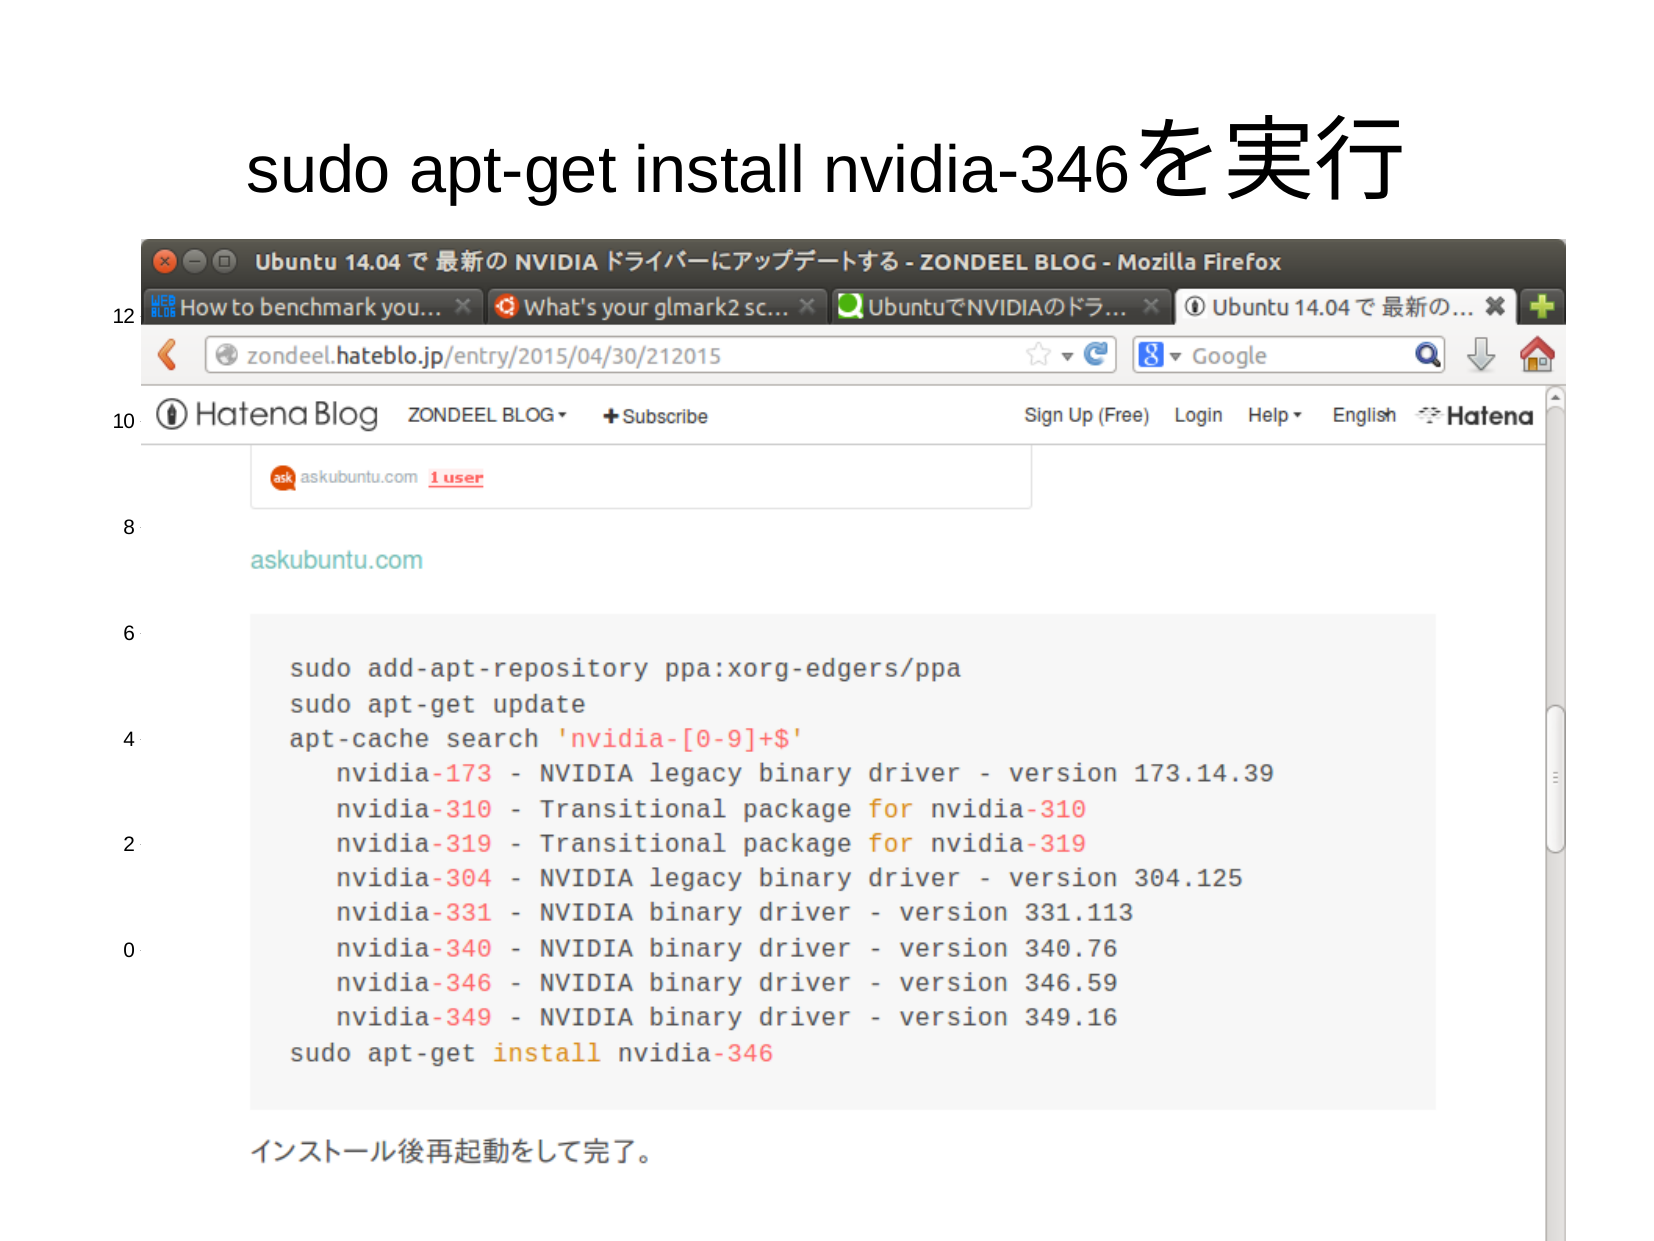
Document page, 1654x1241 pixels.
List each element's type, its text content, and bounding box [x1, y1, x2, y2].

chart [82, 290, 141, 1010]
picture [141, 239, 1566, 1241]
chart [1566, 290, 1571, 1010]
title sudo apt-get install nvidia-346を実行 [82, 49, 1571, 257]
